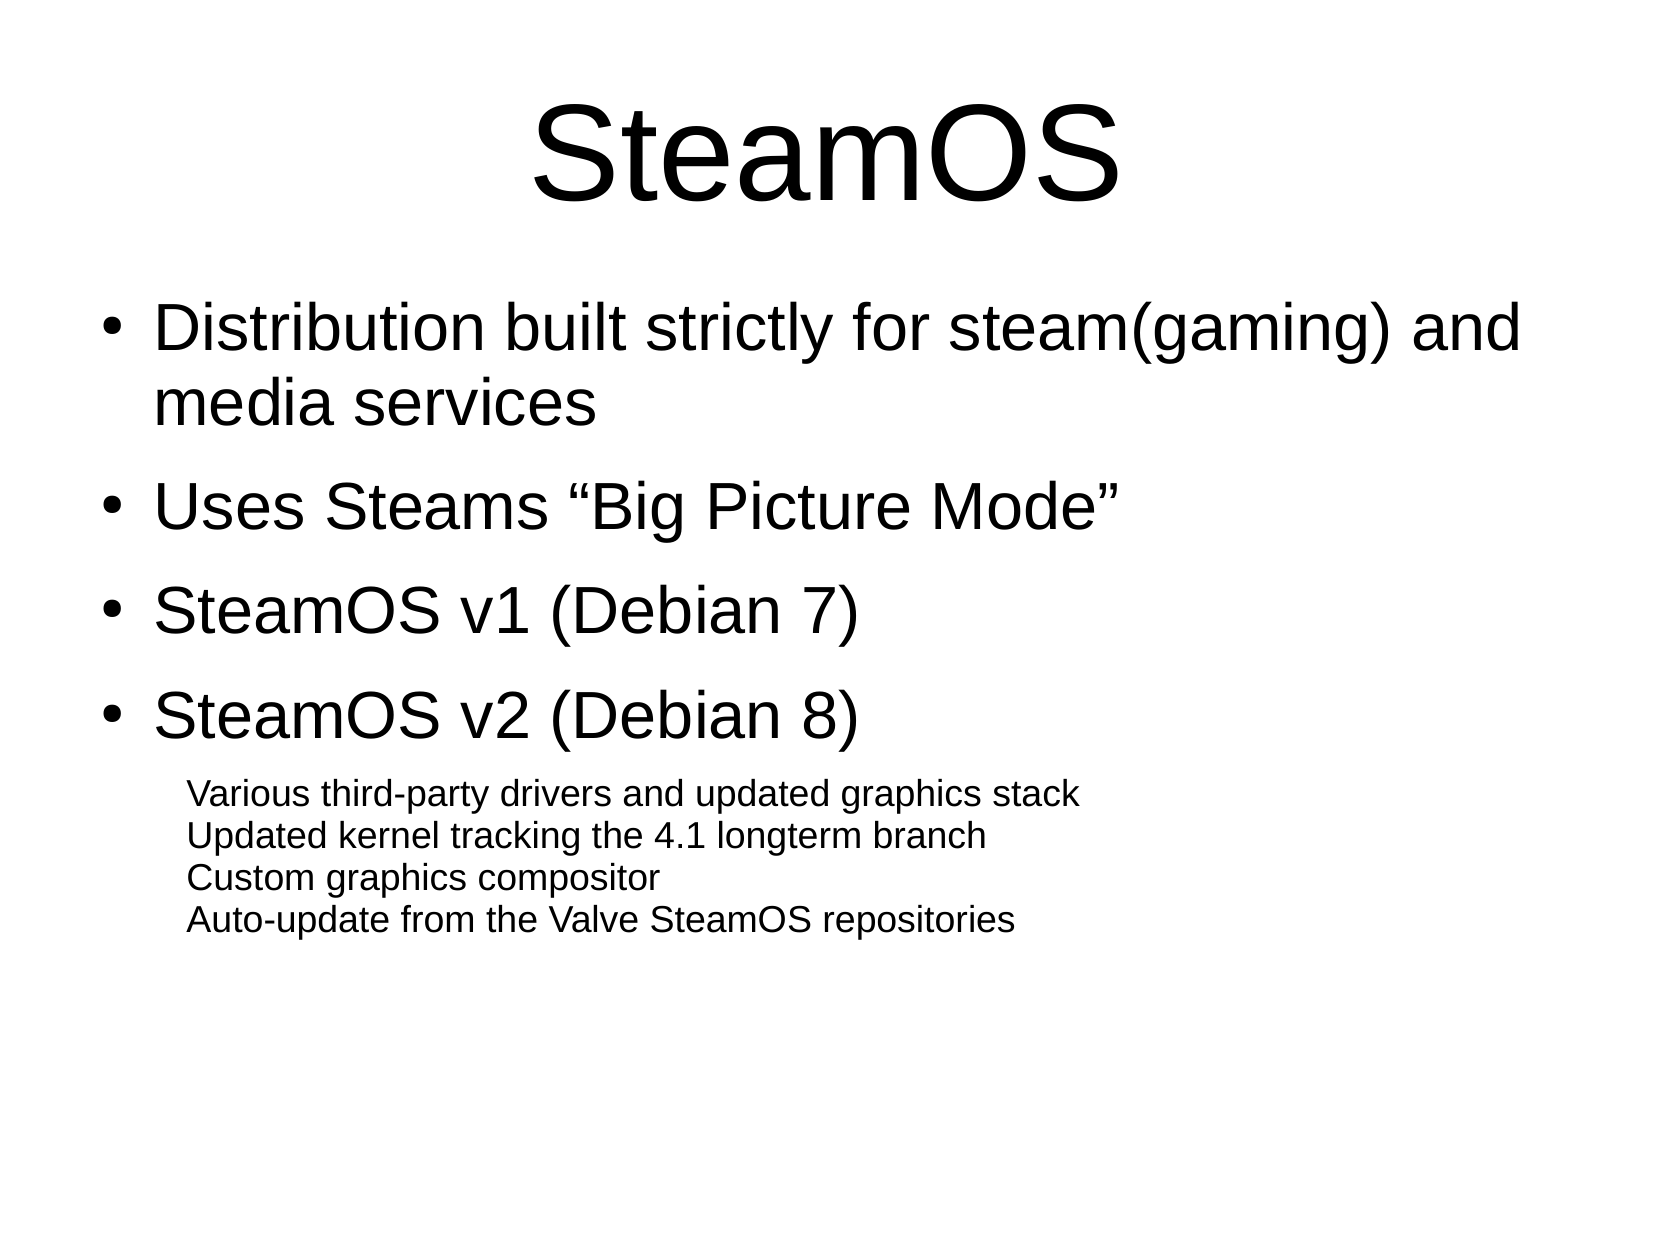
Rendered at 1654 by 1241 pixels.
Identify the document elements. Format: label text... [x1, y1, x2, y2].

text_box Various third-party drivers and updated graphics stack Updated kernel tracking the 4.1 longterm branch Custom graphics compositor Auto-update from the Valve SteamOS repositories [171, 765, 1096, 948]
title SteamOS [82, 49, 1571, 257]
list Distribution built strictly for steam(gaming) and media services Uses Steams “Big Picture Mode” SteamOS v1 (Debian 7) SteamOS v2 (Debian 8) [82, 290, 1571, 1010]
